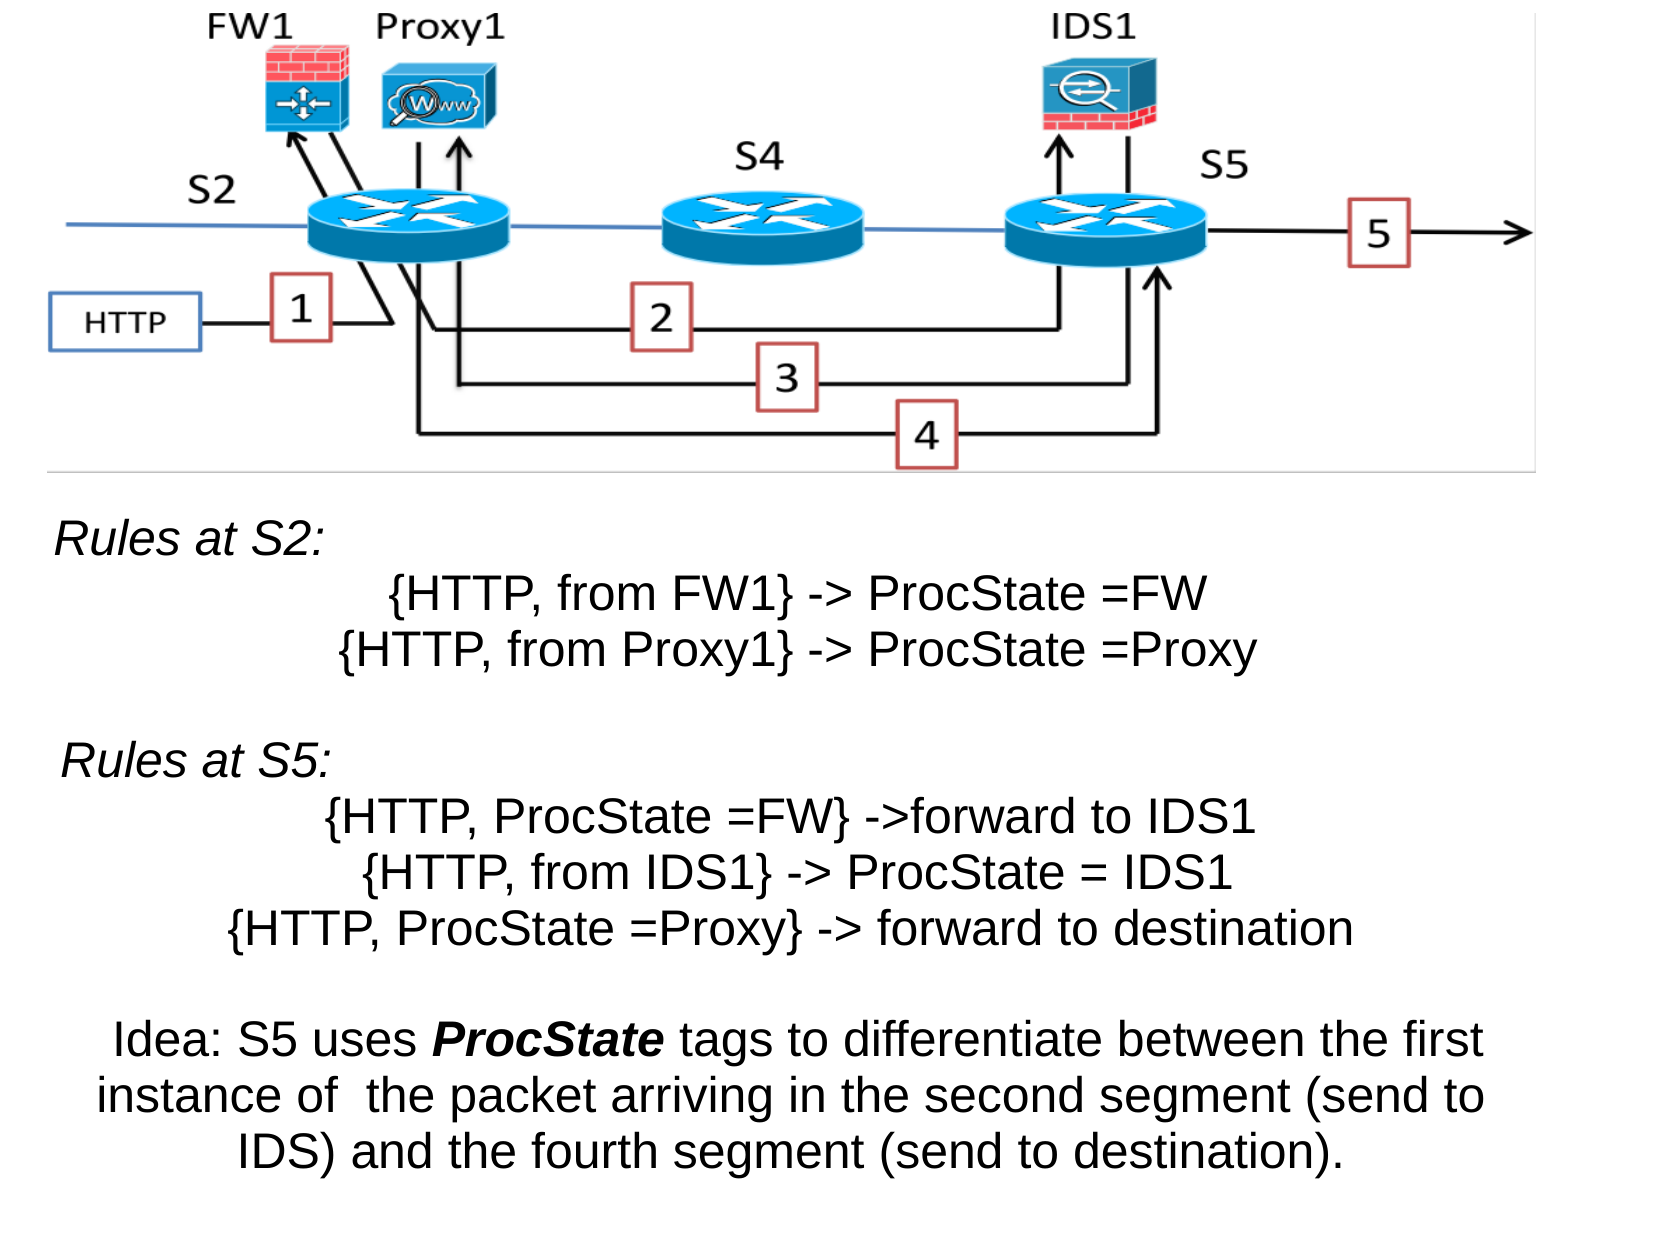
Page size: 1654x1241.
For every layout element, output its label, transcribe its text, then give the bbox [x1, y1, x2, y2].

title Rules at S2: {HTTP, from FW1} -> ProcState =FW {HTTP, from Proxy1} -> ProcState =Proxy Rules at S5: {HTTP, ProcState =FW} ->forward to IDS1 {HTTP, from IDS1} -> ProcState = IDS1 {HTTP, ProcState =Proxy} -> forward to destination Idea: S5 uses ProcState tags to differentiate between the ﬁrst instance of the packet arriving in the second segment (send to IDS) and the fourth segment (send to destination). [47, 509, 1536, 1180]
picture [47, 13, 1536, 473]
